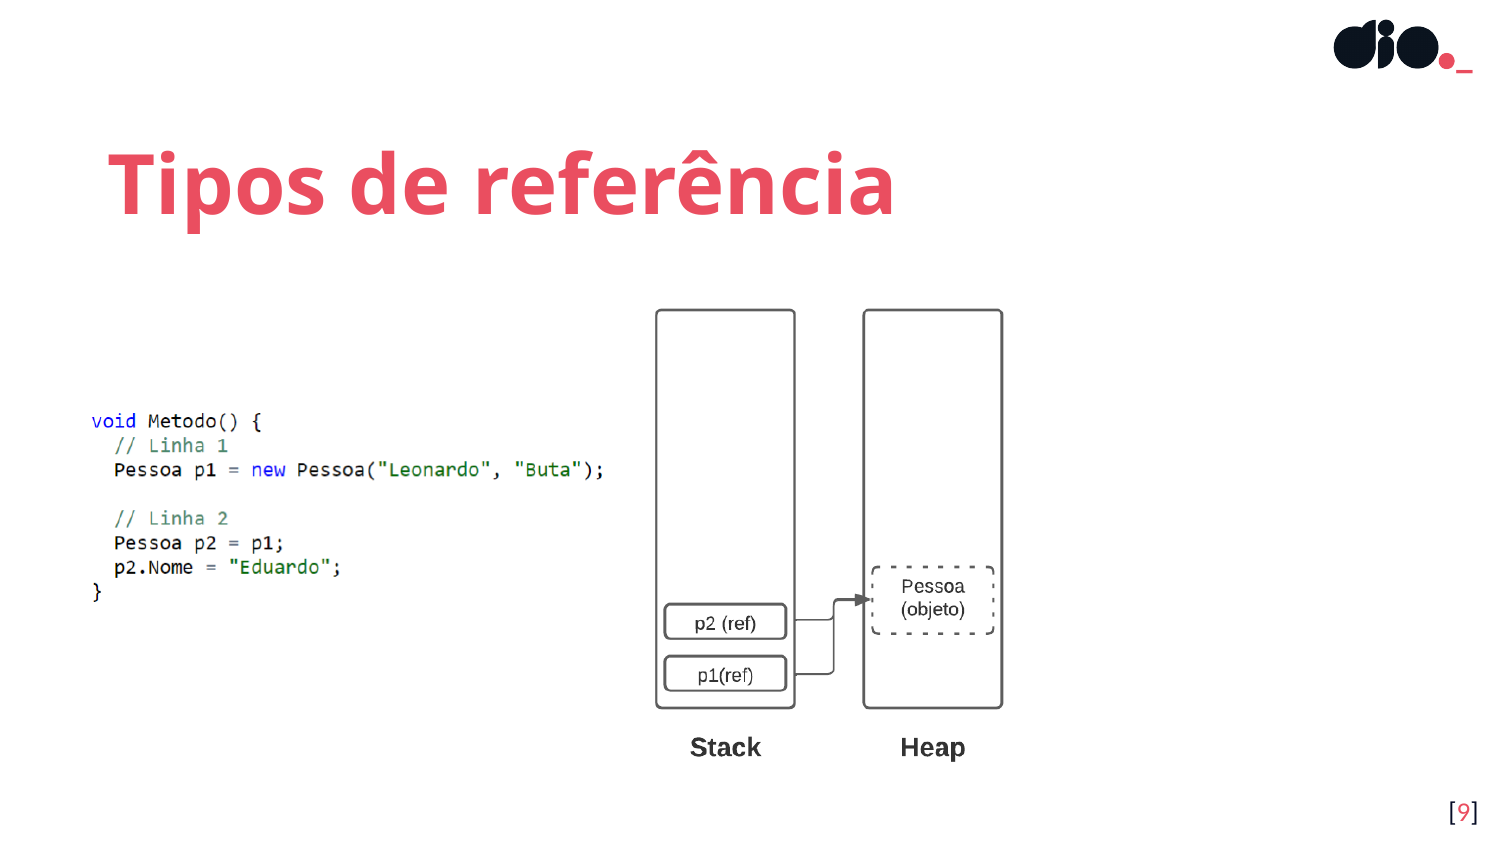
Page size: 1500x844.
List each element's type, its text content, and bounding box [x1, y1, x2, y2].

picture [24, 267, 1102, 819]
picture [1333, 19, 1473, 74]
slide_number [<number>] [1403, 779, 1494, 844]
text_box Tipos de referência [92, 104, 1408, 243]
